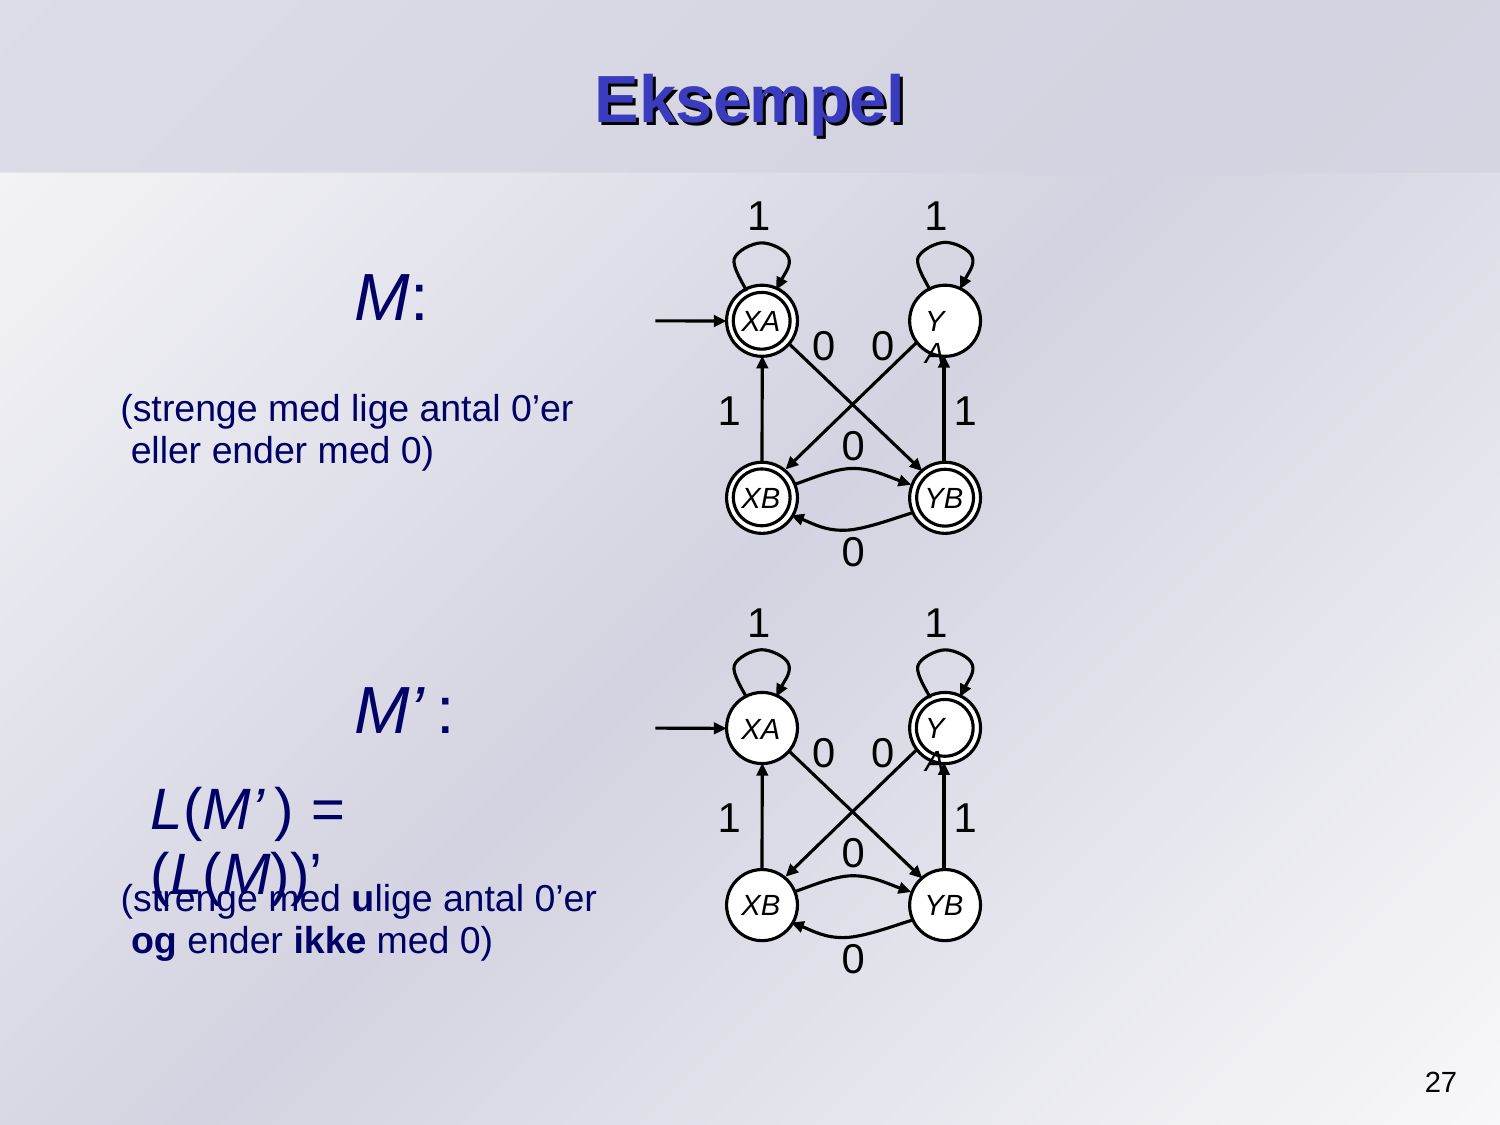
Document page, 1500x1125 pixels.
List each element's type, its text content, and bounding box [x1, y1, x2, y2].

text_box YA [918, 704, 971, 754]
text_box YB [909, 881, 979, 930]
text_box XA [726, 704, 796, 754]
text_box [736, 523, 788, 534]
text_box [735, 462, 789, 474]
text_box [737, 754, 787, 764]
text_box [920, 523, 971, 534]
text_box M’ : [339, 665, 470, 756]
text_box 1 [939, 379, 992, 442]
text_box (strenge med lige antal 0’er eller ender med 0) [105, 379, 590, 479]
text_box YA [910, 296, 978, 378]
text_box 0 [826, 521, 880, 584]
text_box YA [931, 757, 939, 763]
text_box 1 [909, 184, 963, 247]
text_box [737, 346, 787, 357]
text_box 0 [826, 928, 880, 991]
text_box 0 [826, 415, 838, 426]
text_box YA [931, 346, 939, 355]
text_box 1 [939, 786, 992, 849]
text_box [919, 869, 972, 881]
text_box [918, 462, 972, 474]
text_box M: [339, 252, 444, 343]
text_box 0 [826, 415, 880, 478]
text_box [919, 285, 971, 296]
text_box 0 [797, 721, 851, 784]
text_box [736, 869, 789, 881]
text_box 0 [856, 314, 910, 377]
text_box YB [919, 474, 971, 523]
text_box XA [726, 297, 796, 346]
text_box YB [963, 474, 979, 523]
text_box 1 [702, 786, 756, 849]
text_box (strenge med ulige antal 0’er og ender ikke med 0) [105, 869, 613, 969]
text_box 0 [826, 822, 880, 885]
text_box YA [910, 704, 942, 786]
text_box 0 [797, 314, 851, 377]
text_box 1 [732, 184, 786, 247]
text_box [736, 930, 788, 941]
text_box 0 [826, 822, 838, 834]
text_box XB [726, 881, 796, 930]
text_box [919, 692, 972, 704]
text_box [919, 930, 971, 941]
text_box [735, 692, 789, 704]
title Eksempel [75, 24, 1426, 173]
text_box XB [726, 474, 796, 523]
text_box 1 [732, 591, 786, 654]
text_box [735, 285, 789, 297]
text_box YB [909, 474, 927, 523]
text_box L(M’ ) = (L(M))’ [135, 769, 548, 915]
text_box 1 [702, 379, 756, 442]
text_box 0 [856, 721, 910, 784]
text_box 1 [909, 591, 963, 654]
text_box YA [940, 704, 978, 786]
